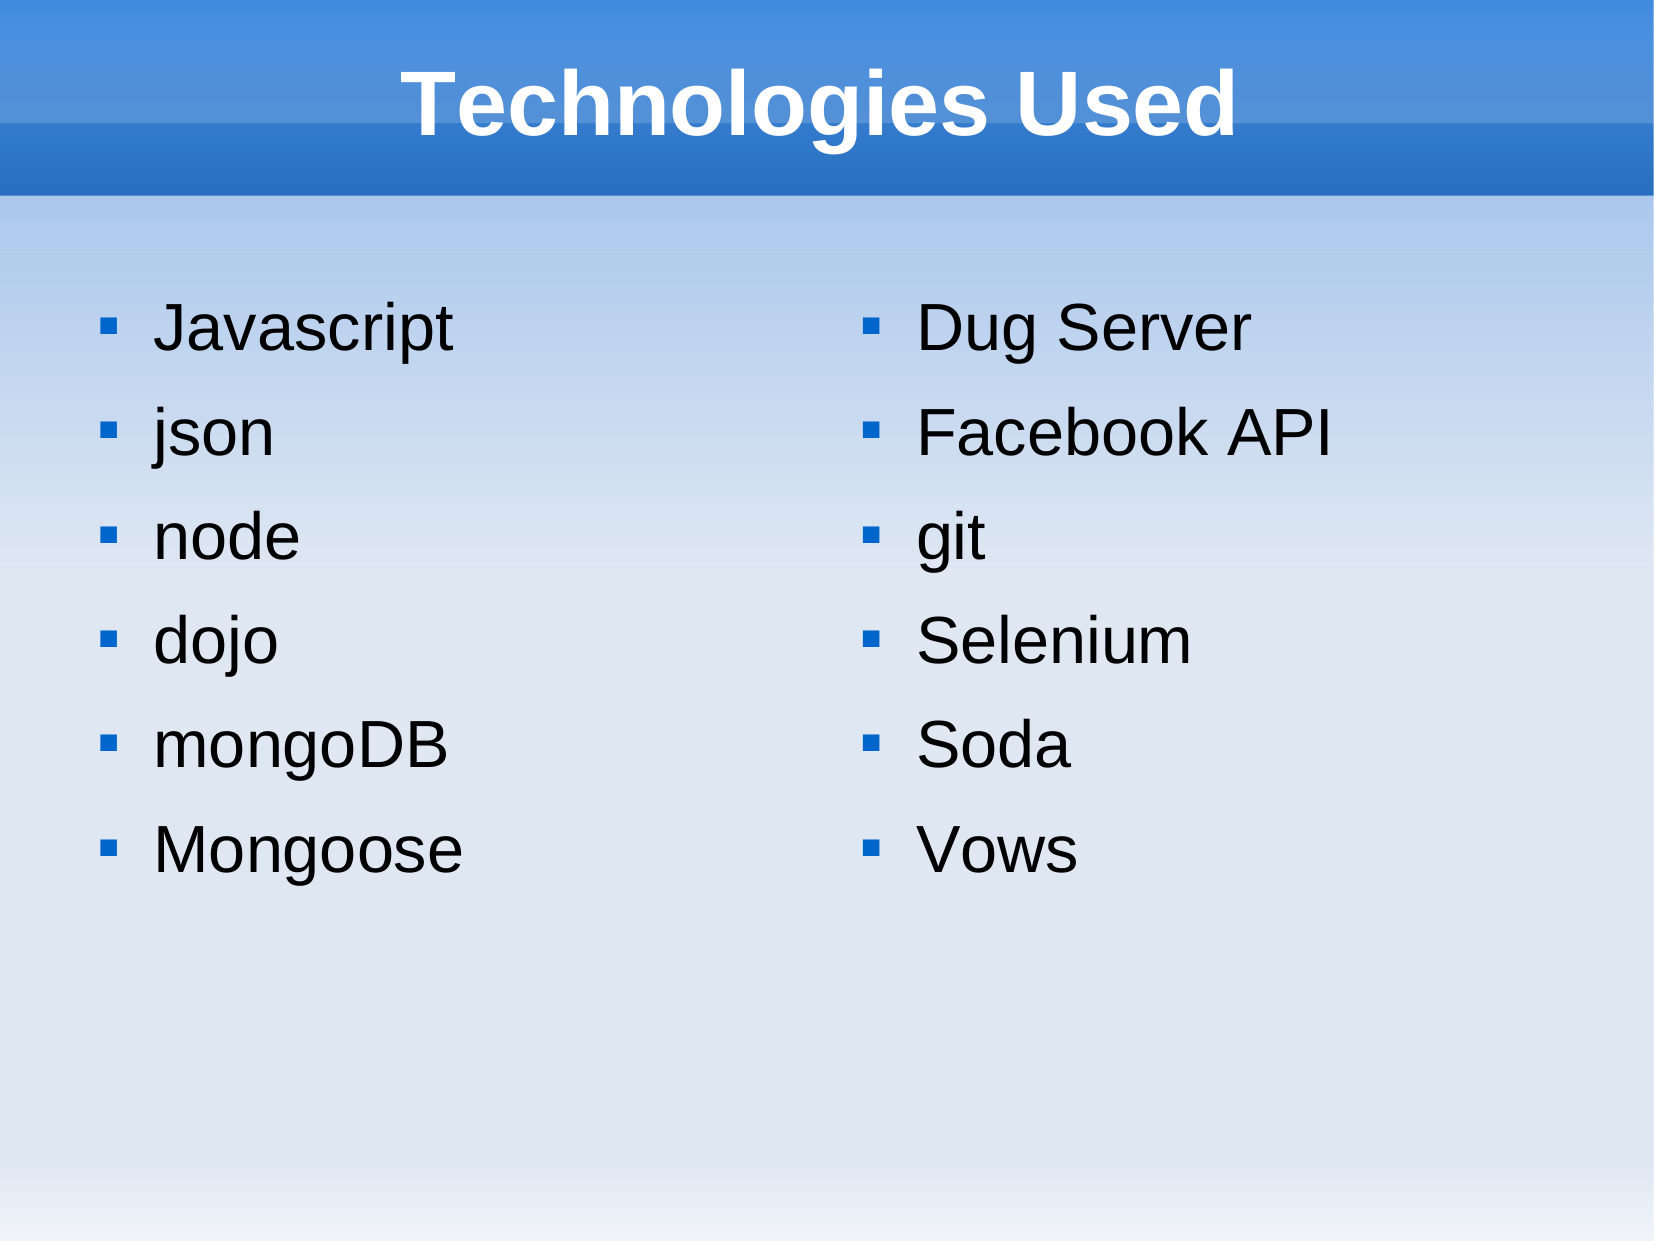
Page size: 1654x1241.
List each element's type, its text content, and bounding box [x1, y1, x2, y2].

list Javascript json node dojo mongoDB Mongoose [82, 290, 809, 1109]
title Technologies Used [76, 0, 1565, 208]
list Dug Server Facebook API git Selenium Soda Vows [845, 290, 1572, 1094]
picture [0, 0, 1654, 1241]
